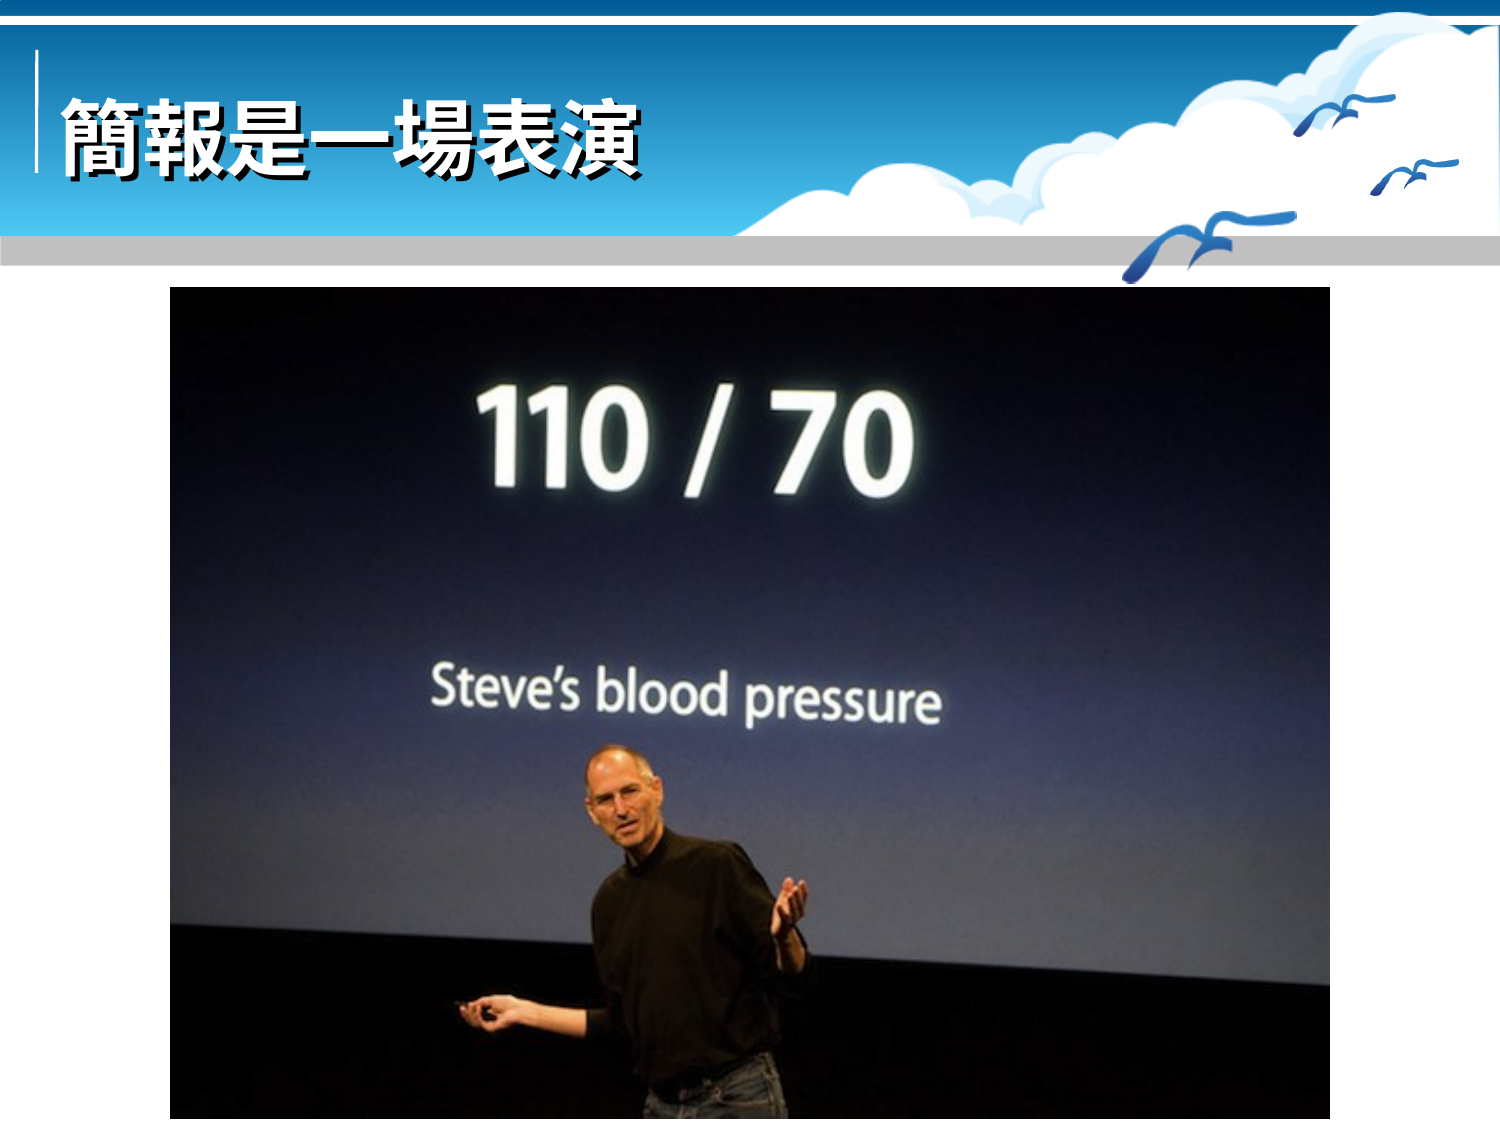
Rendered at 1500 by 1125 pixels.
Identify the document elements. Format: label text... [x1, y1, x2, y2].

picture [730, 12, 1500, 284]
picture [170, 287, 1330, 1119]
title 簡報是一場表演 [59, 86, 1465, 186]
